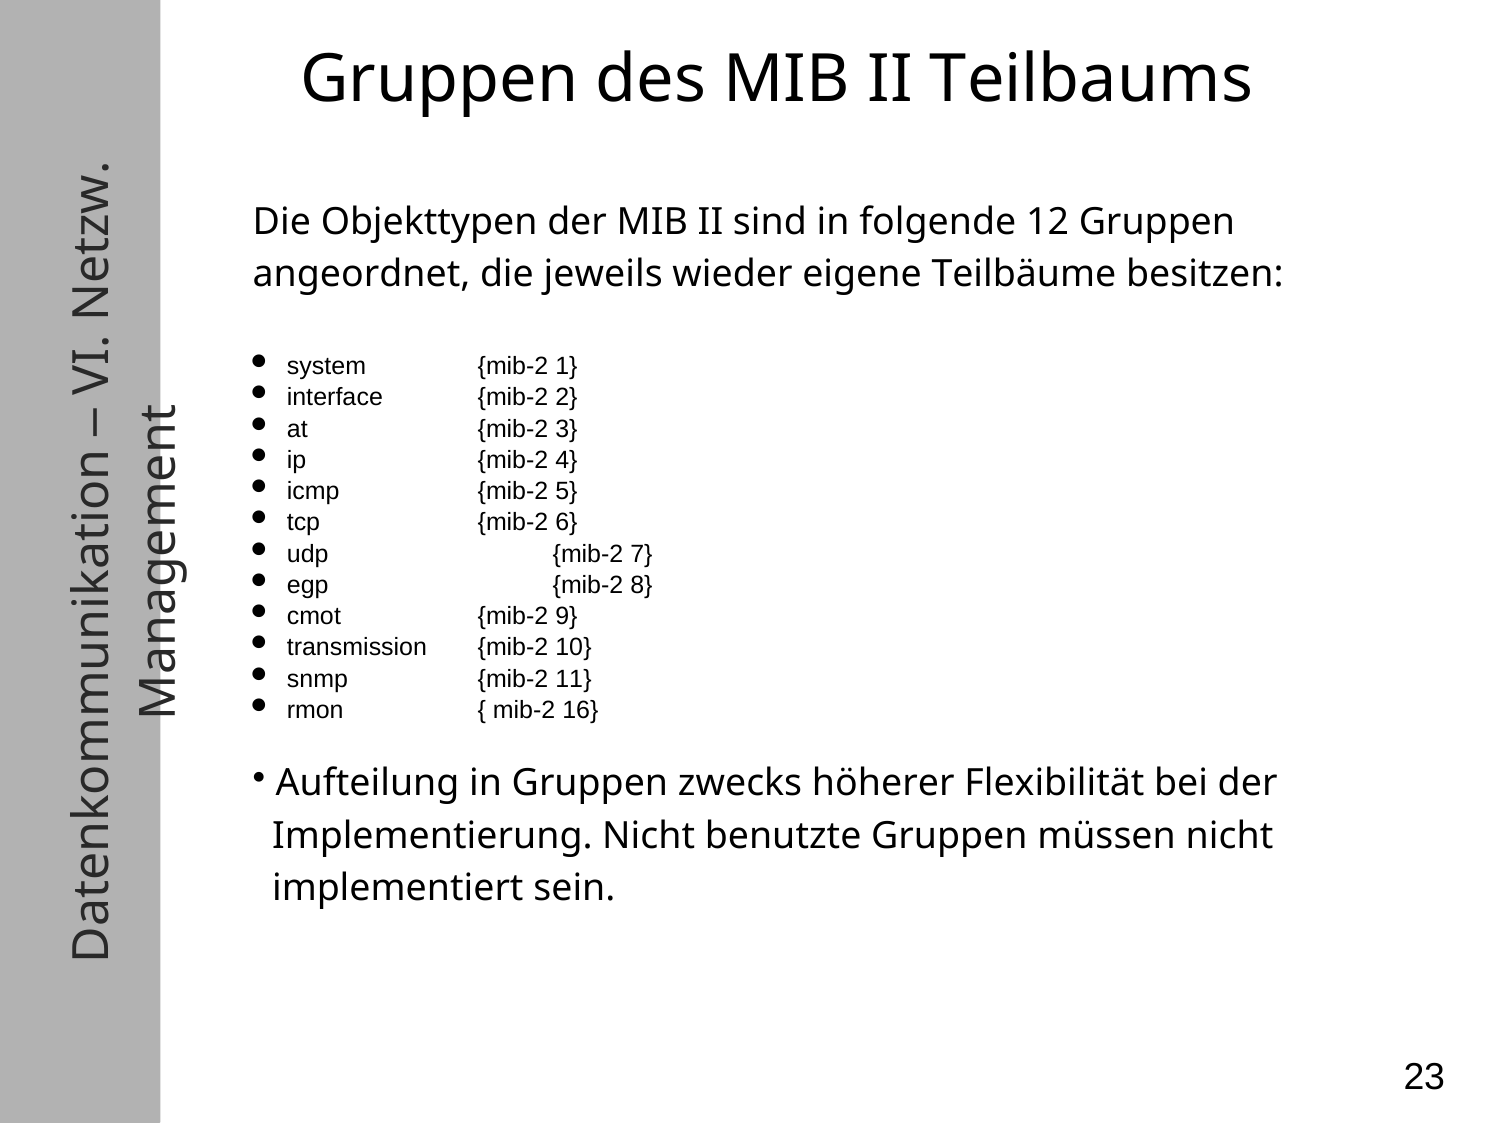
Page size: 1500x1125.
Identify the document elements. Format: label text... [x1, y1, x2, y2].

text_box Die Objekttypen der MIB II sind in folgende 12 Gruppen angeordnet, die jeweils wieder eigene Teilbäume besitzen: · system {mib-2 1} · interface {mib-2 2} · at {mib-2 3} · ip {mib-2 4} · icmp {mib-2 5} · tcp {mib-2 6} · udp {mib-2 7} · egp {mib-2 8} · cmot {mib-2 9} · transmission {mib-2 10} · snmp {mib-2 11} · rmon { mib-2 16} Aufteilung in Gruppen zwecks höherer Flexibilität bei der Implementierung. Nicht benutzte Gruppen müssen nicht implementiert sein. [237, 187, 1448, 1125]
text_box Gruppen des MIB II Teilbaums [310, 27, 1244, 123]
text_box [0, 0, 160, 1123]
text_box Datenkommunikation – VI. Netzw. Management [47, 1, 178, 1124]
text_box <number> [1403, 1056, 1479, 1106]
